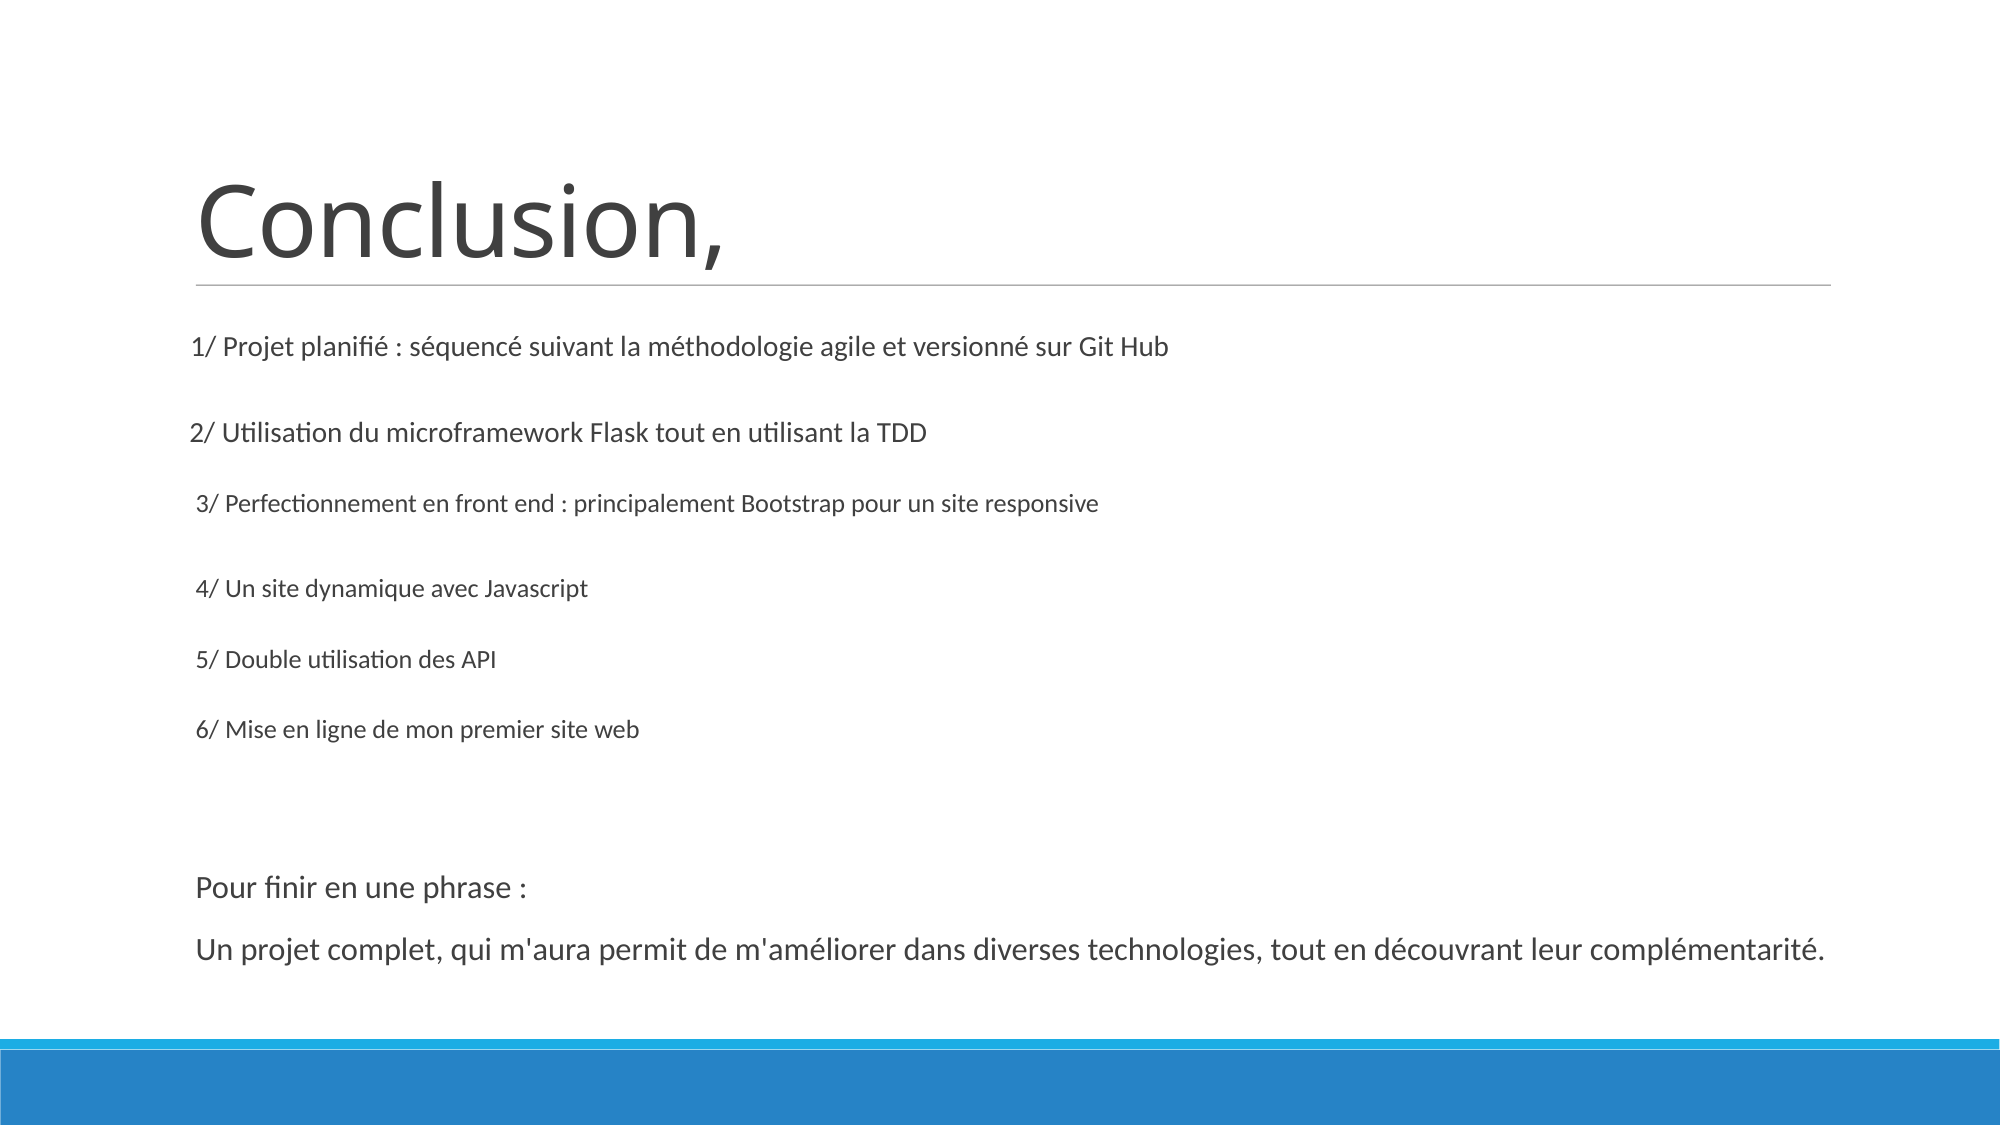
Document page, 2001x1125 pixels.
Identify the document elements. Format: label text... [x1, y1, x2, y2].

list 1/ Projet planifié : séquencé suivant la méthodologie agile et versionné sur Git Hub [180, 323, 1830, 371]
title Conclusion, [180, 47, 1830, 285]
text_box 5/ Double utilisation des API [195, 634, 1846, 682]
text_box 3/ Perfectionnement en front end : principalement Bootstrap pour un site responsive [195, 478, 1846, 526]
text_box 4/ Un site dynamique avec Javascript [195, 563, 1846, 611]
text_box 2/ Utilisation du microframework Flask tout en utilisant la TDD [178, 410, 1829, 457]
text_box 6/ Mise en ligne de mon premier site web [195, 705, 1846, 752]
text_box Pour finir en une phrase : Un projet complet, qui m'aura permit de m'améliorer dans diverses technologies, tout en découvrant leur complémentarité. [195, 858, 1846, 1009]
